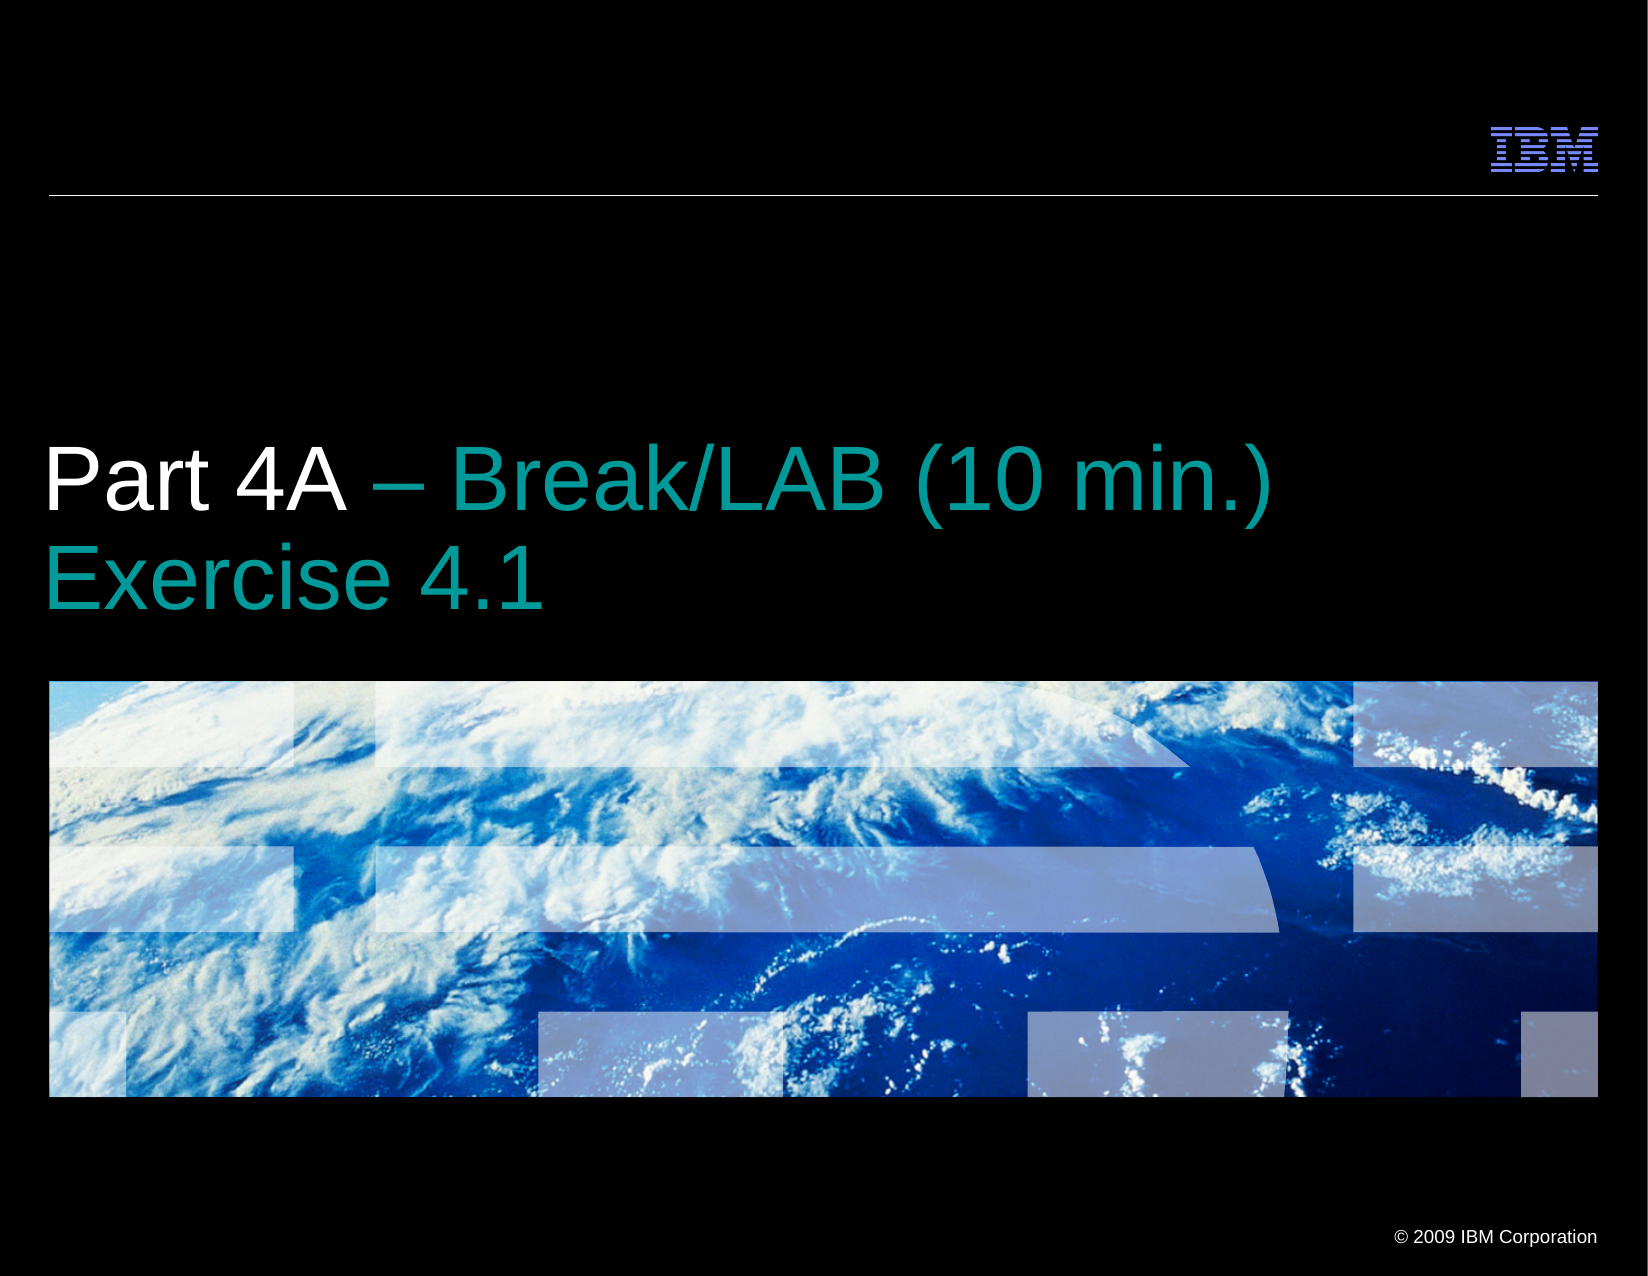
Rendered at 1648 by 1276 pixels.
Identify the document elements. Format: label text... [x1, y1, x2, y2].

title Part 4A – Break/LAB (10 min.) Exercise 4.1 [25, 263, 1598, 638]
picture [49, 681, 1598, 1097]
picture [1491, 127, 1598, 172]
